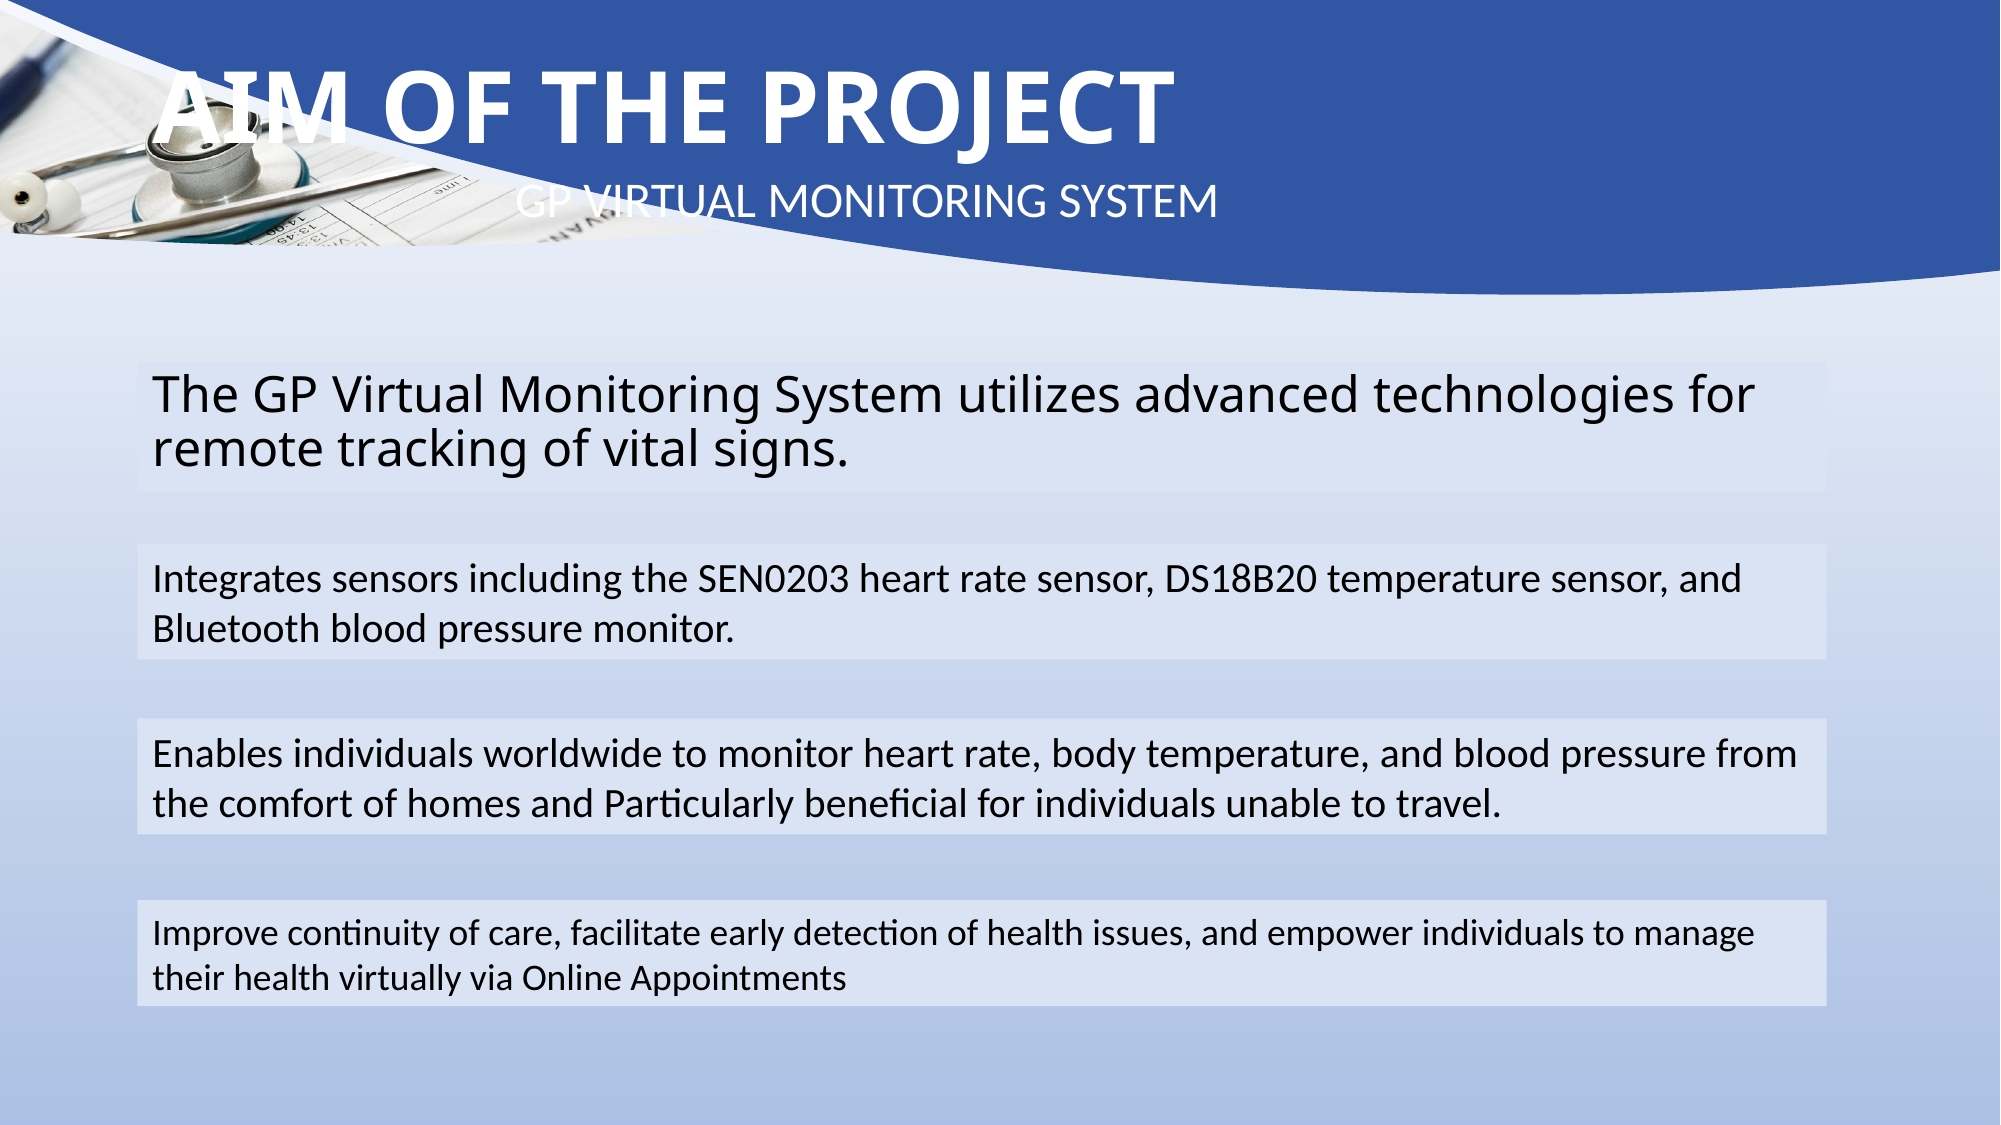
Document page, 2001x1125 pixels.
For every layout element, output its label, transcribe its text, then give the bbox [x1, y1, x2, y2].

text_box Integrates sensors including the SEN0203 heart rate sensor, DS18B20 temperature sensor, and Bluetooth blood pressure monitor. [137, 543, 1827, 660]
subtitle GP VIRTUAL MONITORING SYSTEM [500, 167, 2000, 285]
list The GP Virtual Monitoring System utilizes advanced technologies for remote tracking of vital signs. [137, 361, 1827, 492]
text_box Improve continuity of care, facilitate early detection of health issues, and empower individuals to manage their health virtually via Online Appointments [137, 900, 1827, 1007]
title AIM of the project [137, 2, 2000, 221]
text_box Enables individuals worldwide to monitor heart rate, body temperature, and blood pressure from the comfort of homes and Particularly beneficial for individuals unable to travel. [137, 718, 1827, 835]
